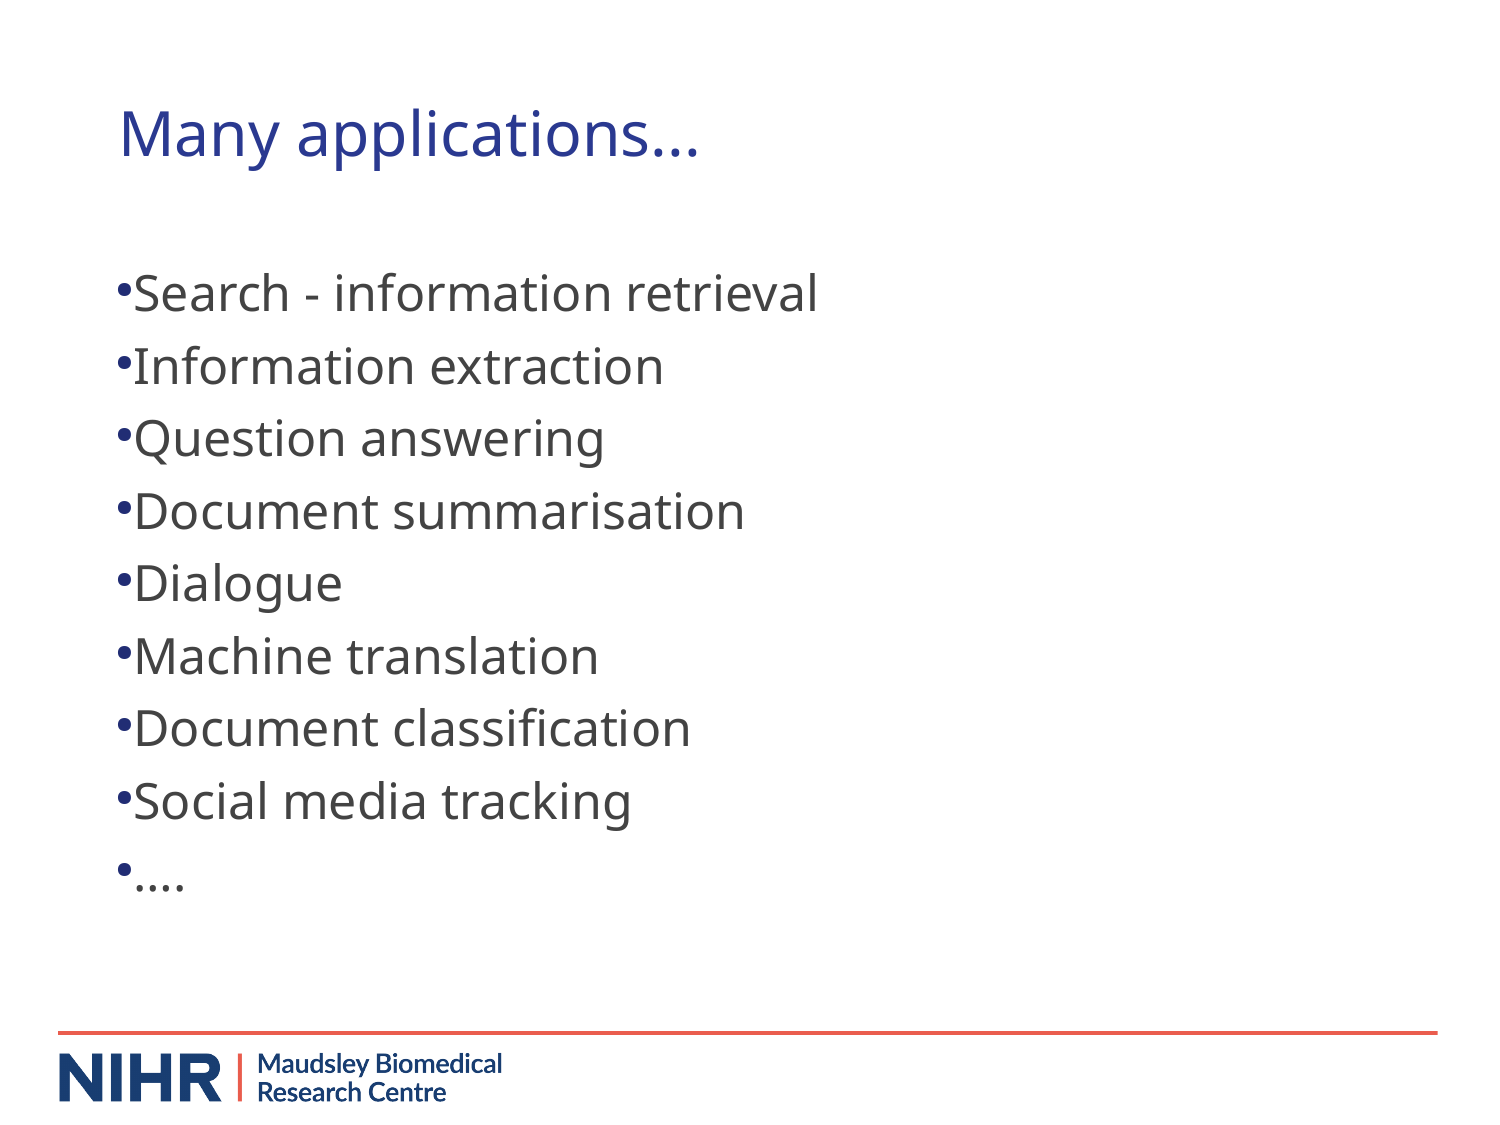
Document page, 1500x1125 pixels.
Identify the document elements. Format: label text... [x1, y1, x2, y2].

picture [29, 1018, 531, 1125]
list Search - information retrieval Information extraction Question answering Document summarisation Dialogue Machine translation Document classification Social media tracking …. [103, 261, 1397, 998]
title Many applications... [103, 59, 1397, 204]
